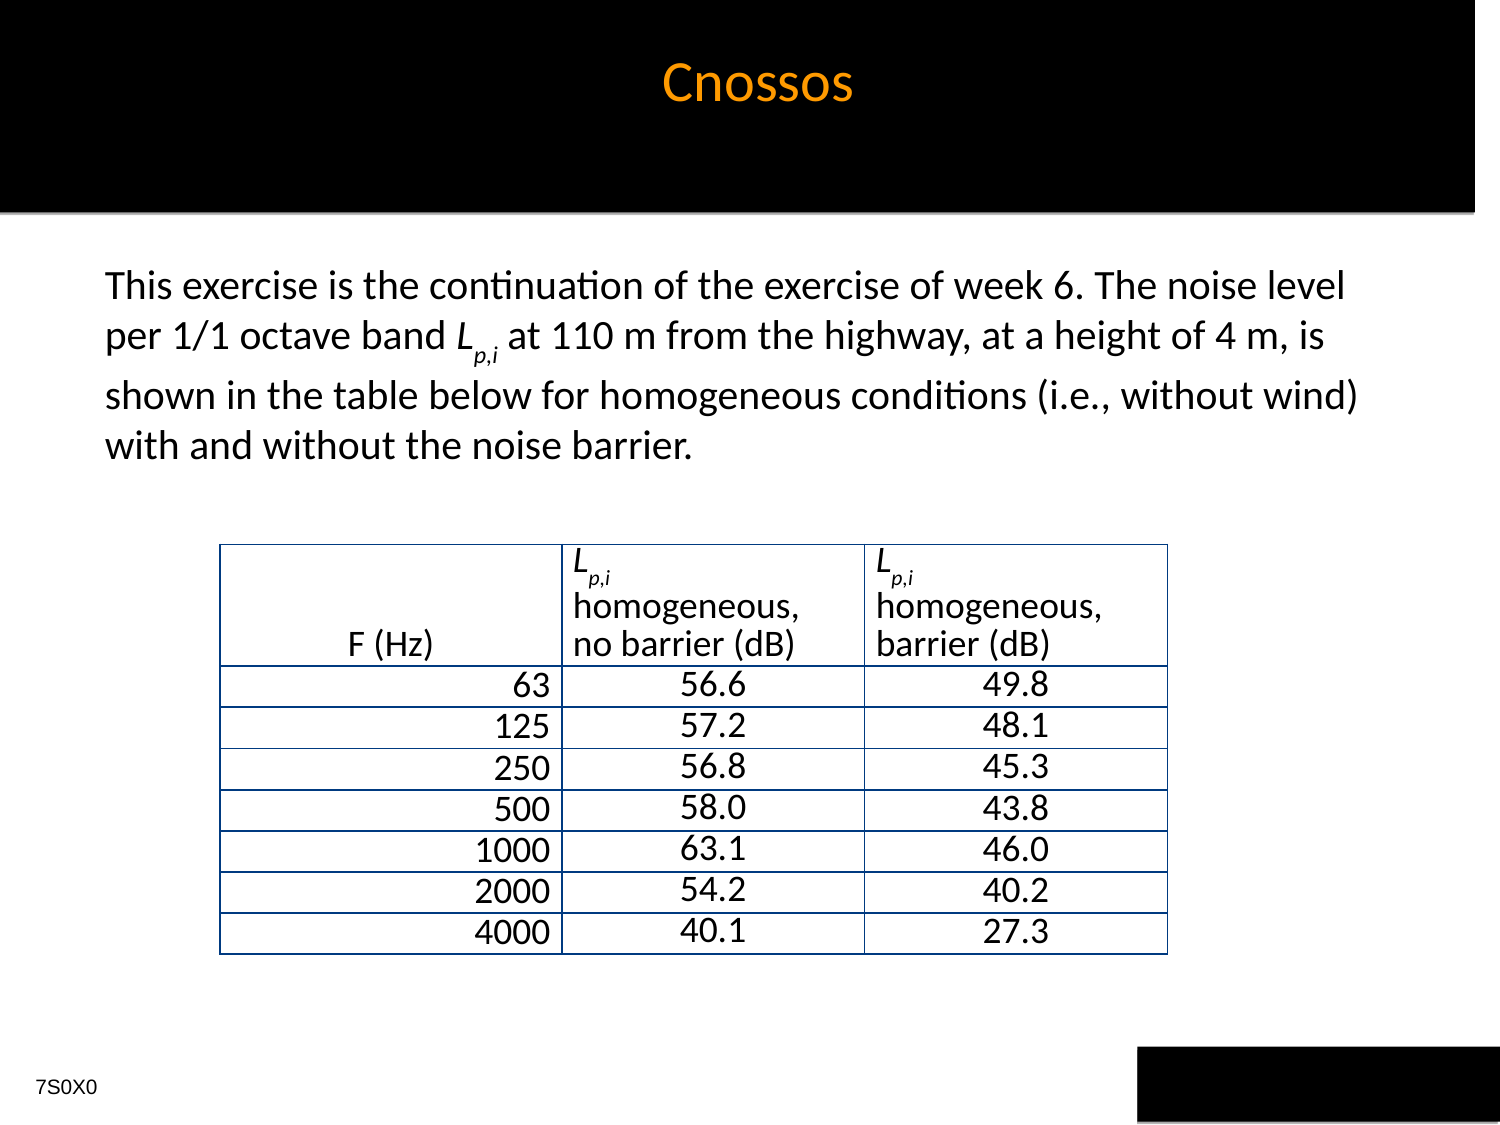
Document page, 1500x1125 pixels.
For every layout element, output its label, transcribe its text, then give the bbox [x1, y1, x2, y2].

table_cell 125 [221, 708, 561, 748]
table_header Lp,i homogeneous, barrier (dB) [865, 545, 1167, 665]
table_cell 500 [221, 791, 561, 830]
table_header F (Hz) [221, 545, 561, 665]
table_cell 45.3 [865, 749, 1167, 789]
table_cell 250 [221, 749, 561, 789]
table_cell 46.0 [865, 832, 1167, 871]
table_cell 56.6 [563, 667, 864, 706]
text_box [1137, 1046, 1500, 1122]
table_cell 54.2 [563, 873, 864, 912]
table_cell 49.8 [865, 667, 1167, 706]
table_header Lp,i homogeneous, no barrier (dB) [563, 545, 864, 665]
table_cell 43.8 [865, 791, 1167, 830]
table_cell 1000 [221, 832, 561, 871]
table_cell 40.2 [865, 873, 1167, 912]
table_cell 2000 [221, 873, 561, 912]
table_cell 40.1 [563, 914, 864, 953]
table_cell 4000 [221, 914, 561, 953]
table_cell 27.3 [865, 914, 1167, 953]
text_box [0, 0, 1475, 213]
table_cell 56.8 [563, 749, 864, 789]
table_cell 58.0 [563, 791, 864, 830]
text_box 7S0X0 [35, 1070, 626, 1102]
table_cell 48.1 [865, 708, 1167, 748]
table_cell 57.2 [563, 708, 864, 748]
table_cell 63.1 [563, 832, 864, 871]
table_cell 63 [221, 667, 561, 706]
list This exercise is the continuation of the exercise of week 6. The noise level per 1/1 octave band Lp,i at 110 m from the highway, at a height of 4 m, is shown in the table below for homogeneous conditions (i.e., without wind) with and without the noise barrier. [90, 250, 1402, 901]
title Cnossos [100, 35, 1417, 187]
